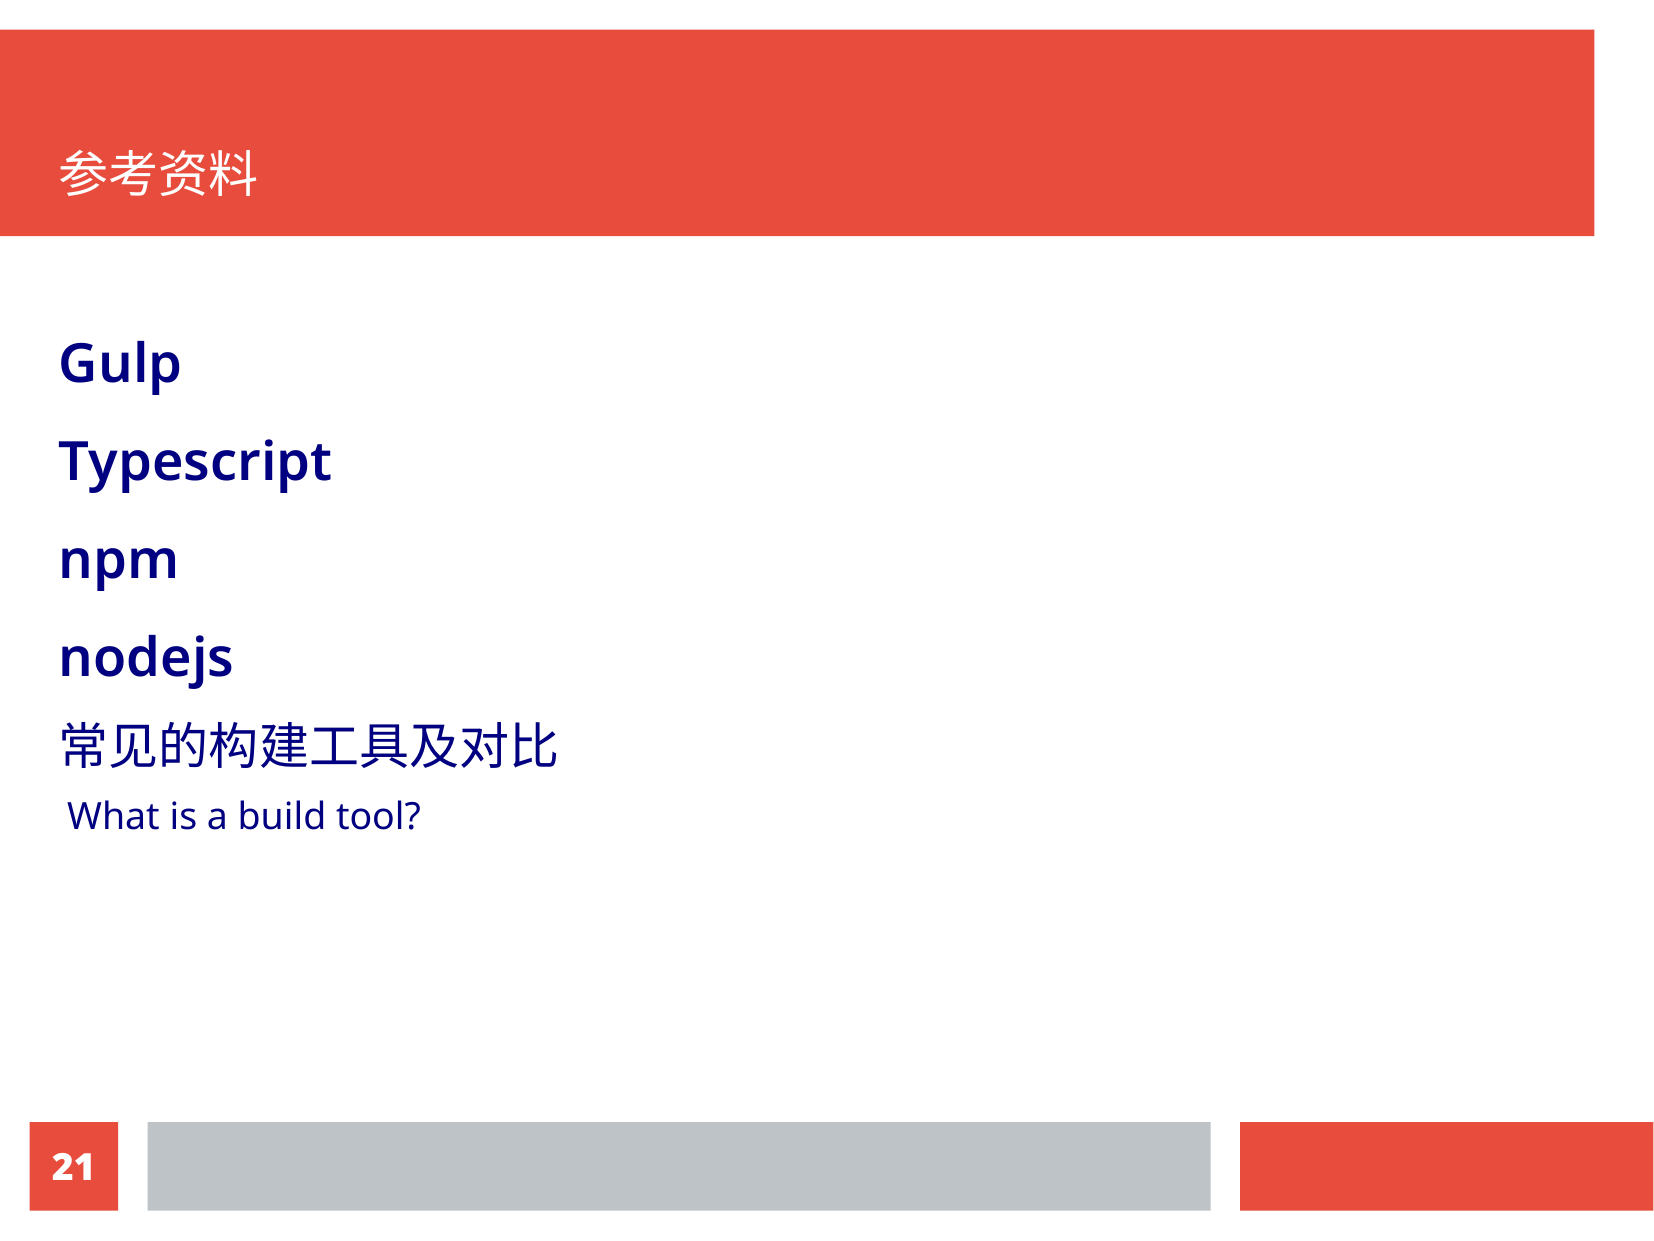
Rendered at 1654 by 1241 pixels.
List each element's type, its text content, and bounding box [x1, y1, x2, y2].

text_box 常见的构建工具及对比 [44, 699, 574, 764]
list Gulp Typescript npm nodejs [59, 324, 1565, 1093]
text_box What is a build tool? [52, 782, 396, 845]
title 参考资料 [59, 59, 1595, 207]
